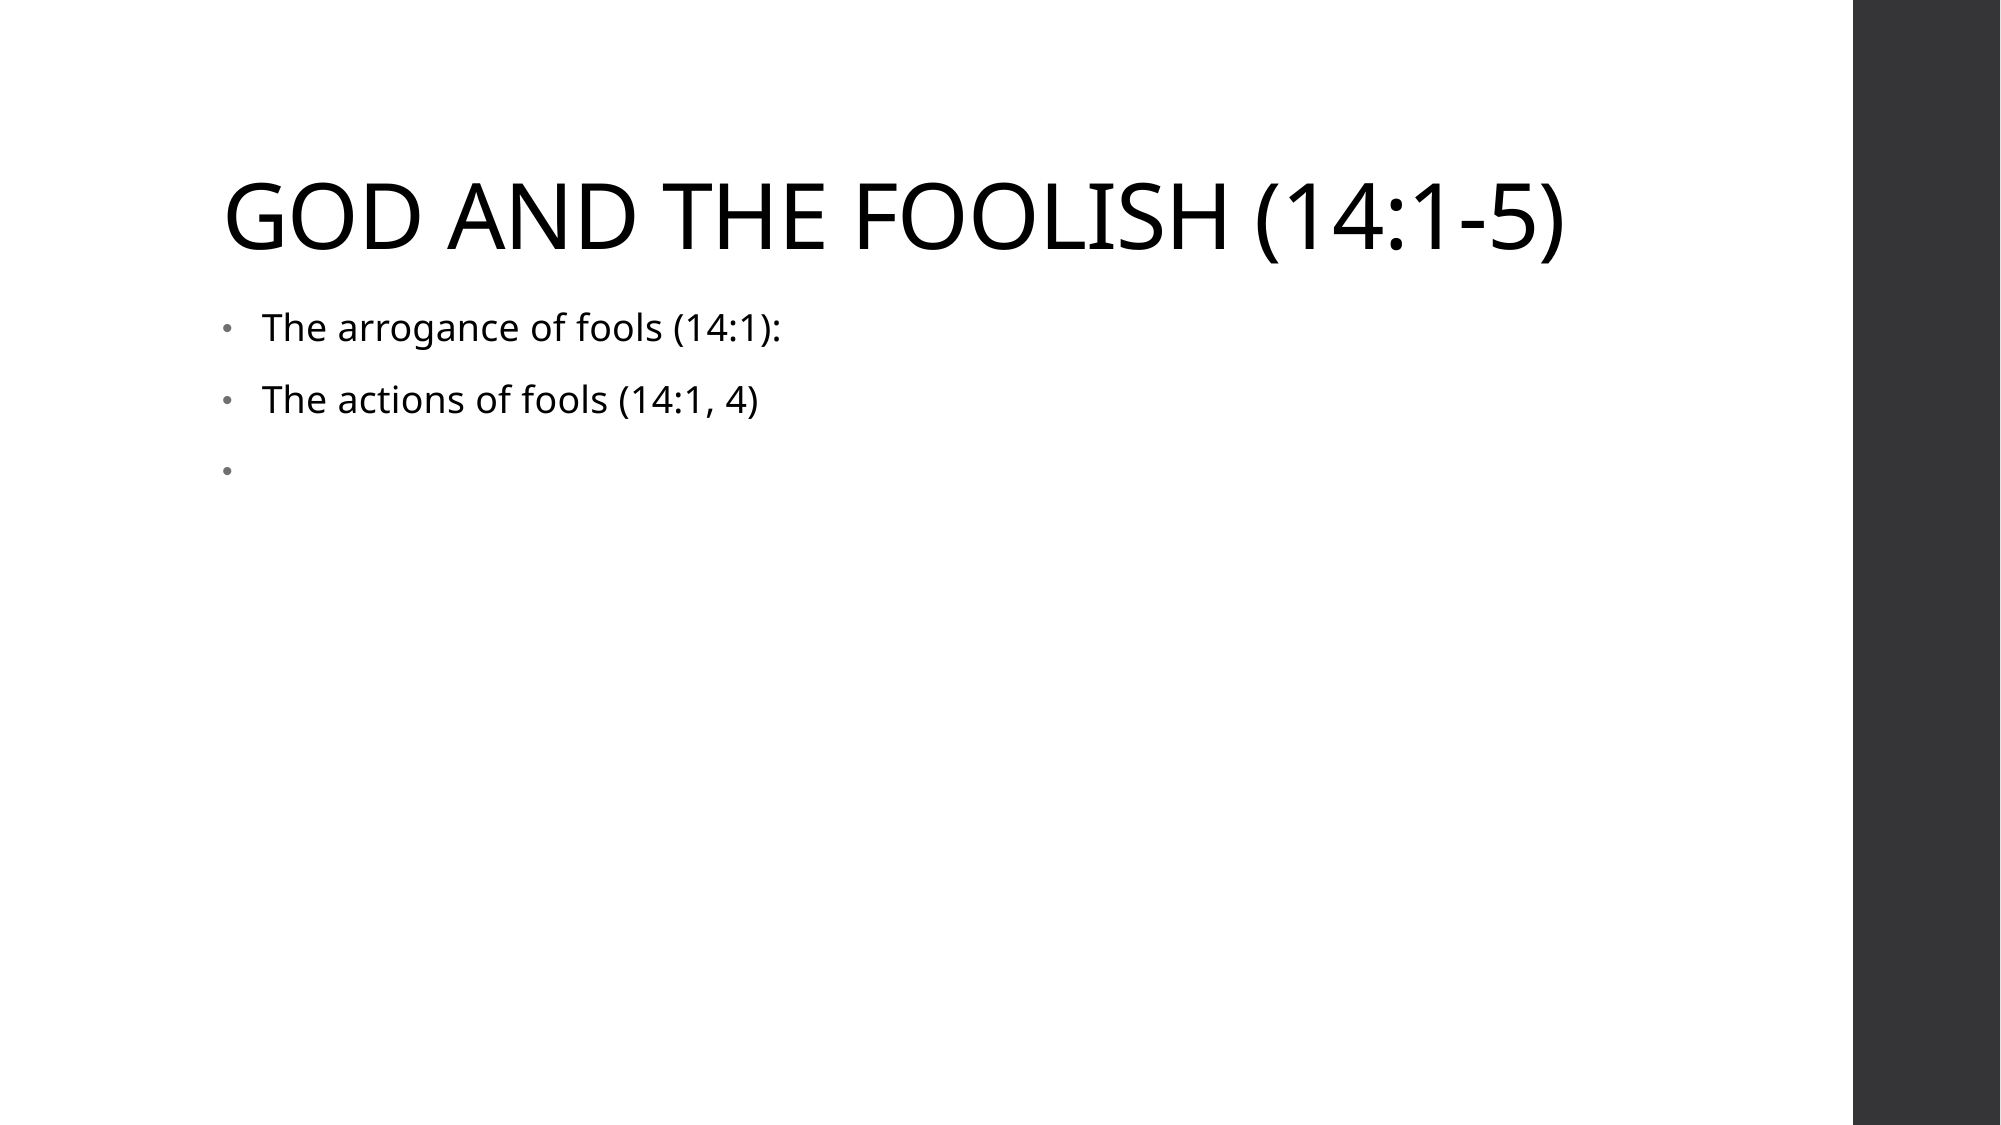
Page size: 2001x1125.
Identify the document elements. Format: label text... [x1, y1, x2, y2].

title GOD AND THE FOOLISH (14:1-5) [206, 60, 1797, 278]
list The arrogance of fools (14:1): The actions of fools (14:1, 4) [206, 299, 1617, 1014]
